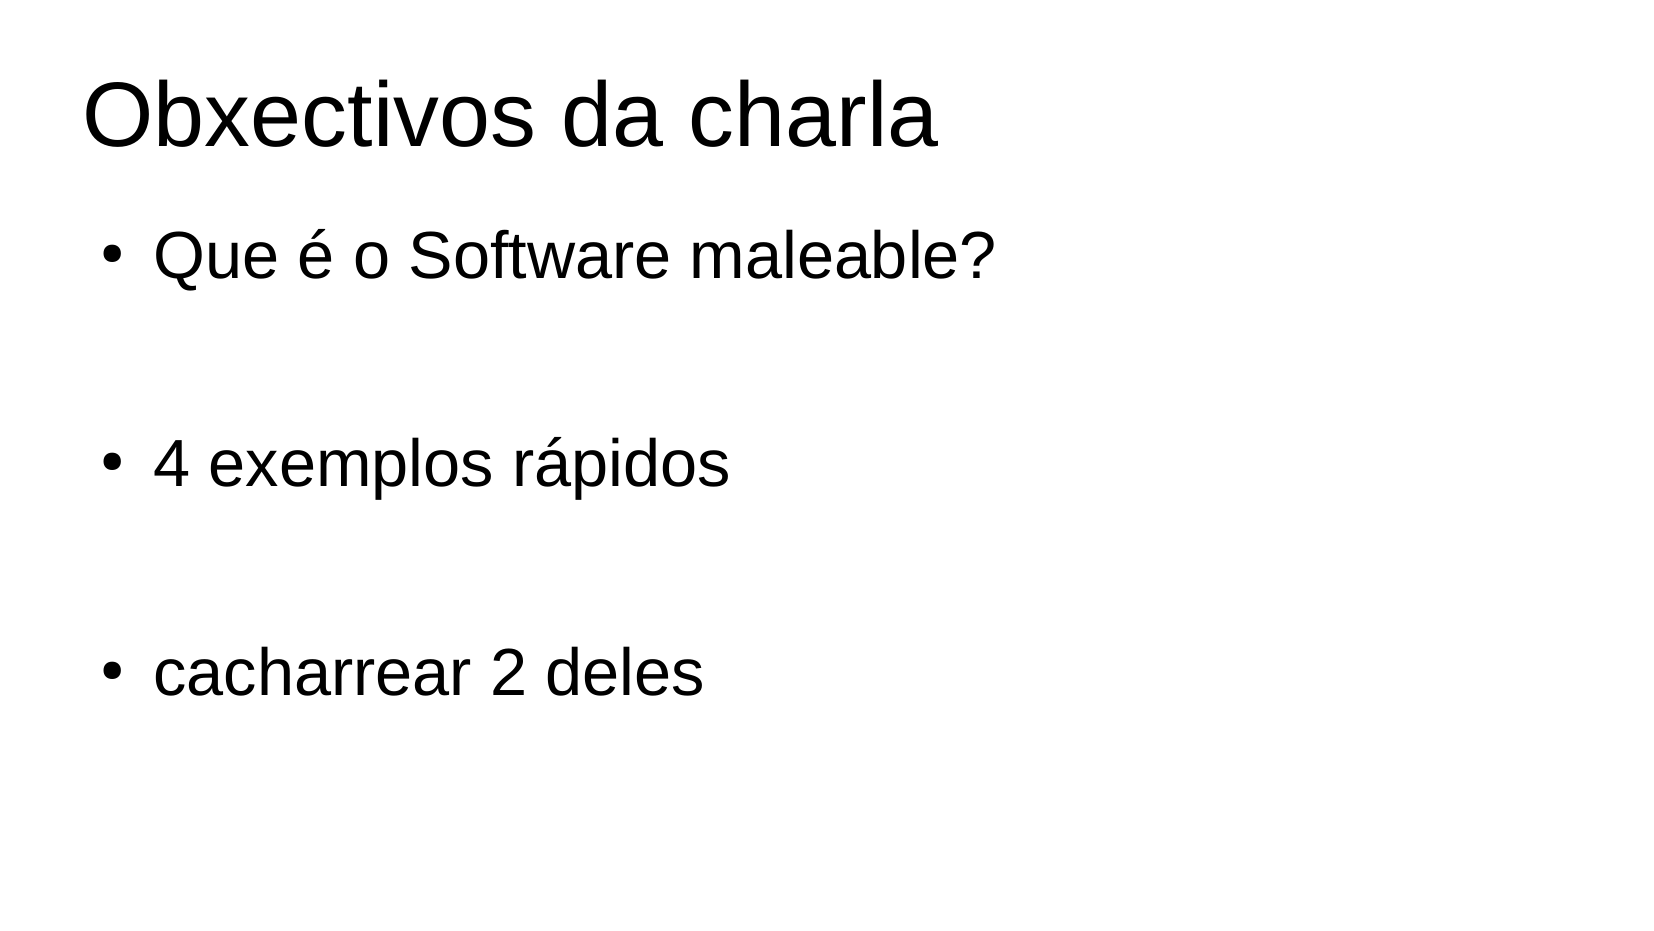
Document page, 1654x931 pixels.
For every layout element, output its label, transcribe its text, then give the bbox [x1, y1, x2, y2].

title Obxectivos da charla [82, 37, 1571, 193]
list Que é o Software maleable? 4 exemplos rápidos cacharrear 2 deles [82, 217, 1571, 758]
